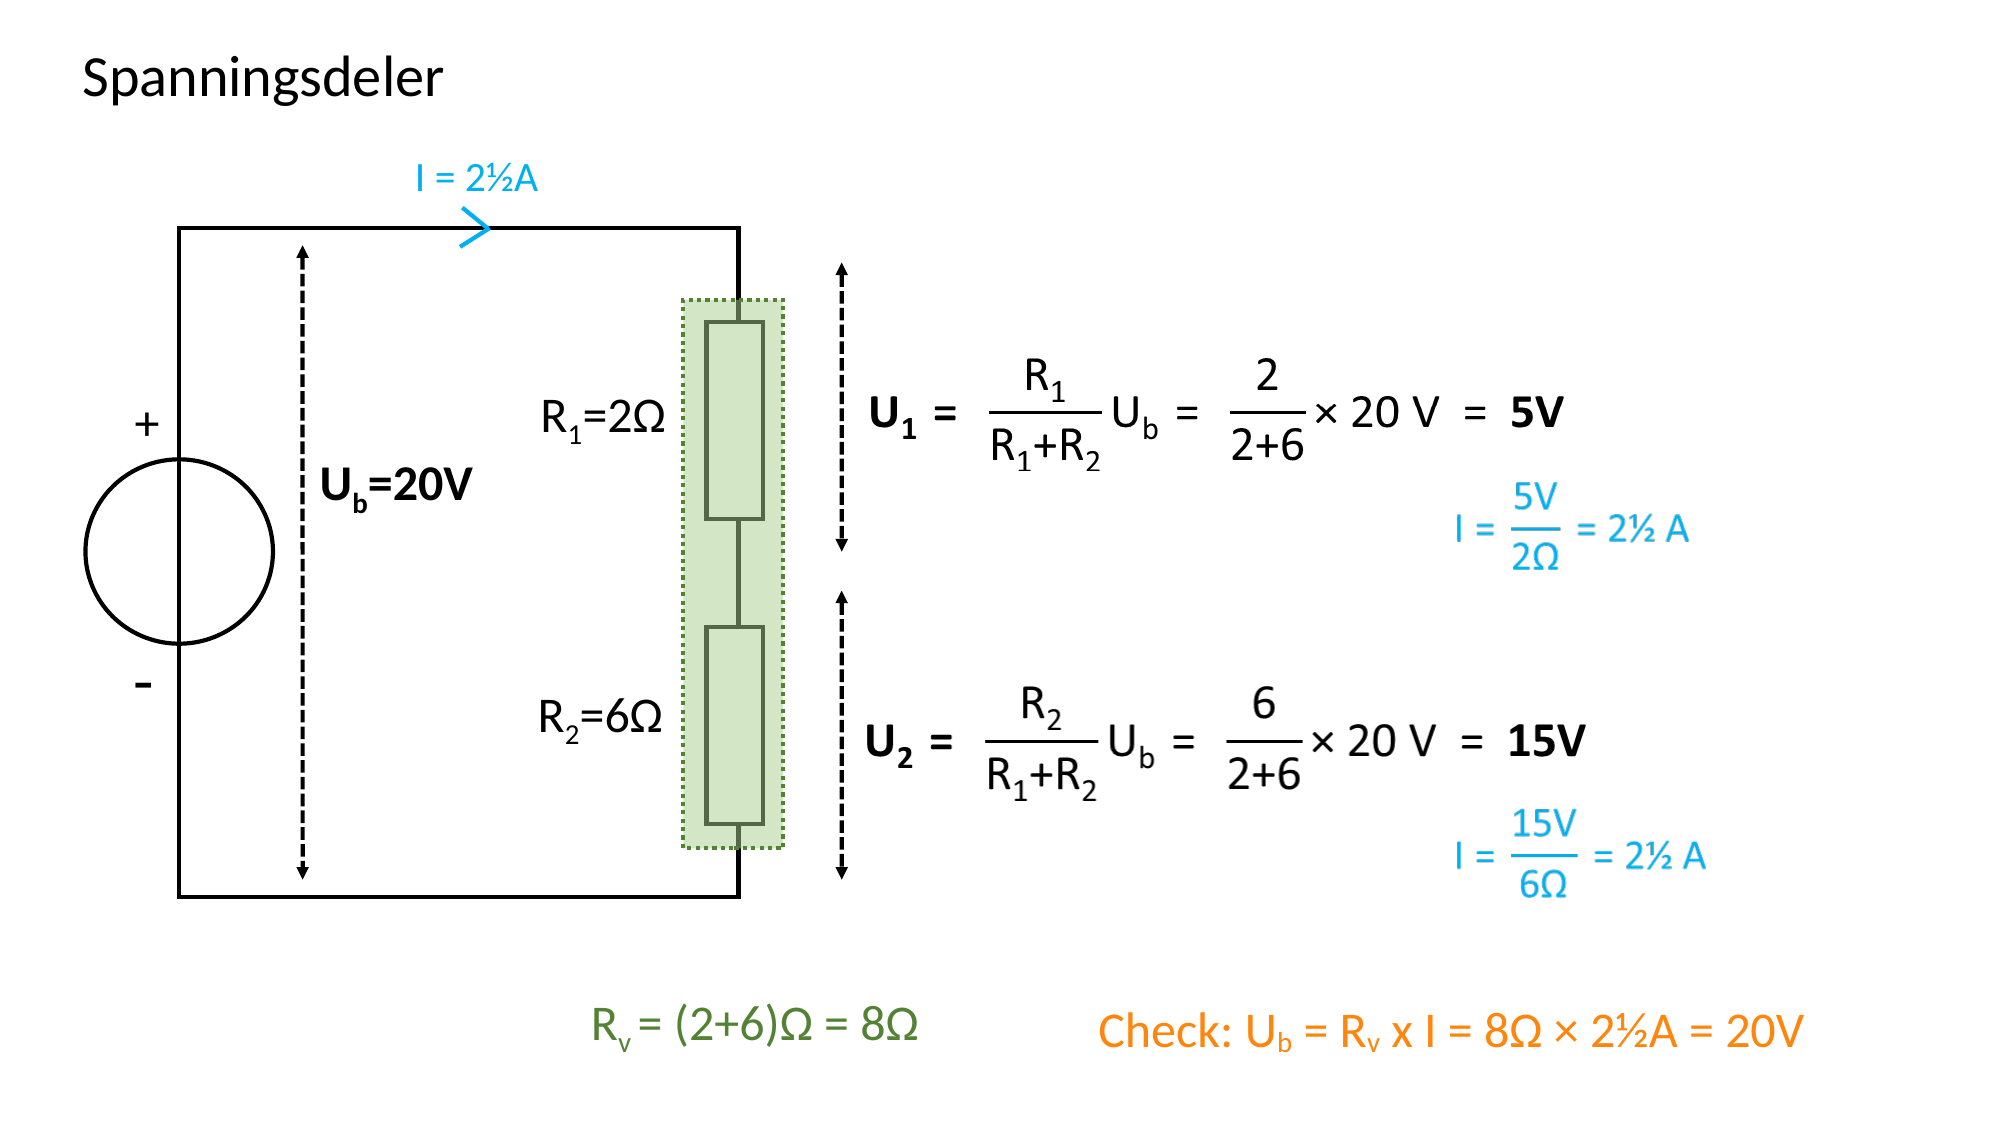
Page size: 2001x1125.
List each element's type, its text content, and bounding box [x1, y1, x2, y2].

text_box [683, 299, 784, 849]
text_box + [119, 382, 175, 458]
text_box Ub=20V [304, 443, 488, 527]
text_box [841, 671, 1782, 906]
text_box R1=2Ω [525, 374, 683, 459]
text_box Rv = (2+6)Ω = 8Ω [576, 982, 935, 1066]
text_box - [118, 630, 169, 726]
text_box Spanningsdeler [67, 30, 460, 116]
text_box I = 2½A [400, 142, 580, 207]
text_box Check: Ub = Rv x I = 8Ω × 2½A = 20V [1072, 989, 1820, 1065]
text_box [841, 343, 1782, 578]
text_box R2=6Ω [522, 674, 683, 759]
